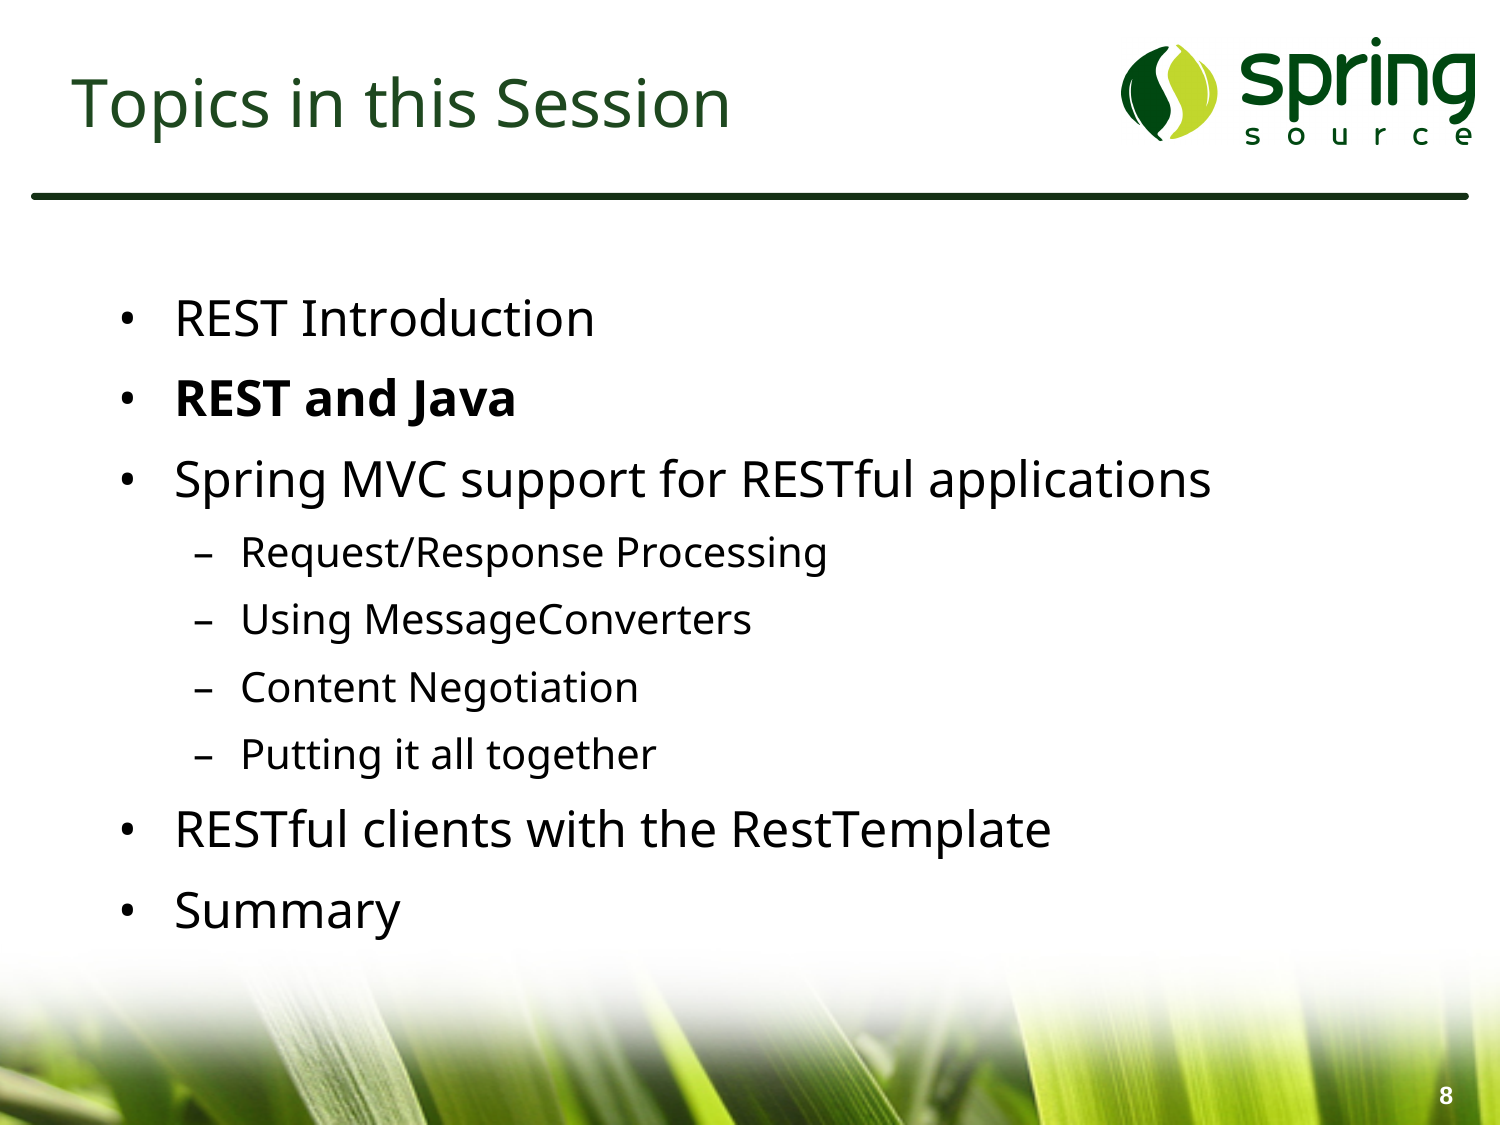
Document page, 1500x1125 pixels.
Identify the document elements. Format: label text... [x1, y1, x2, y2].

picture [0, 944, 1500, 1125]
picture [1121, 37, 1475, 145]
list REST Introduction REST and Java Spring MVC support for RESTful applications Request/Response Processing Using MessageConverters Content Negotiation Putting it all together RESTful clients with the RestTemplate Summary [103, 275, 1394, 938]
title Topics in this Session [56, 48, 1089, 212]
